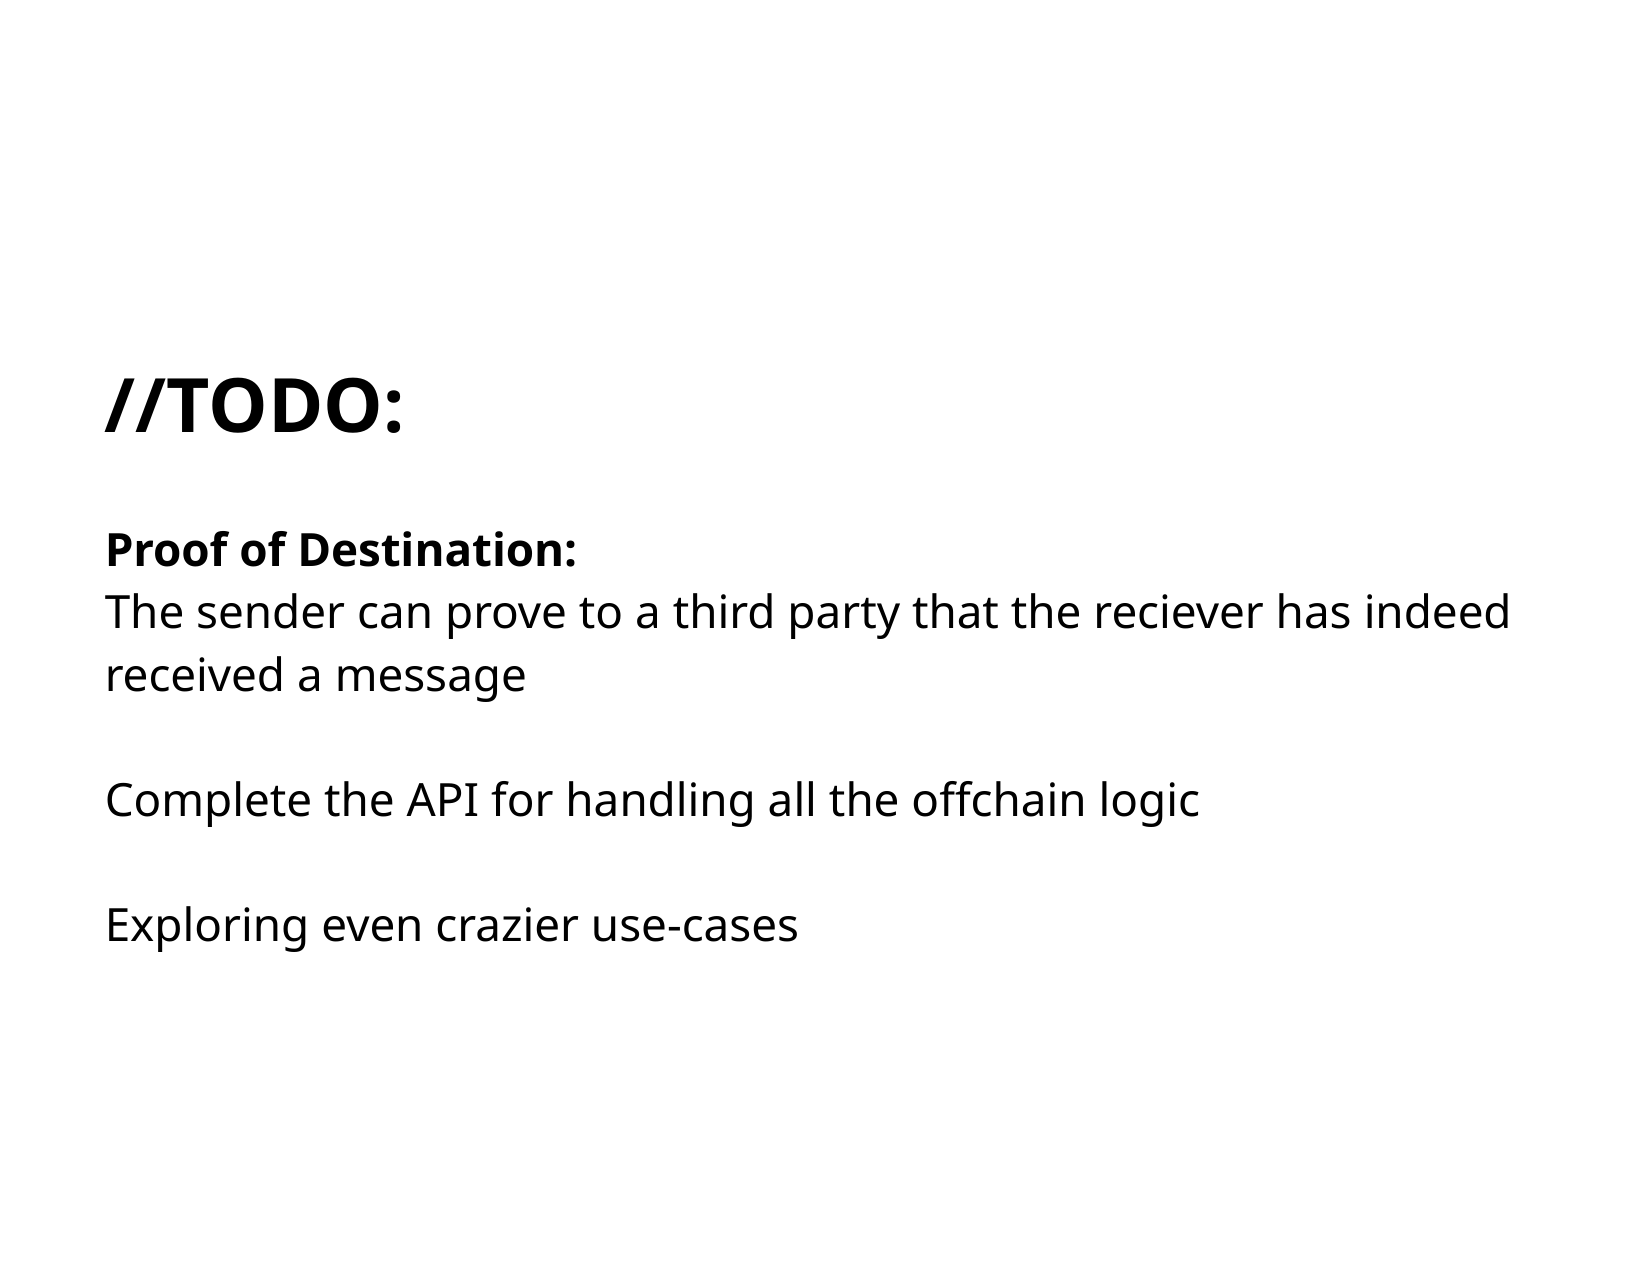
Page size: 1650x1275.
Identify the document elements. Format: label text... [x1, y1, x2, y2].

text_box //TODO: Proof of Destination: The sender can prove to a third party that the reciever has indeed received a message Complete the API for handling all the offchain logic Exploring even crazier use-cases [90, 345, 1636, 893]
